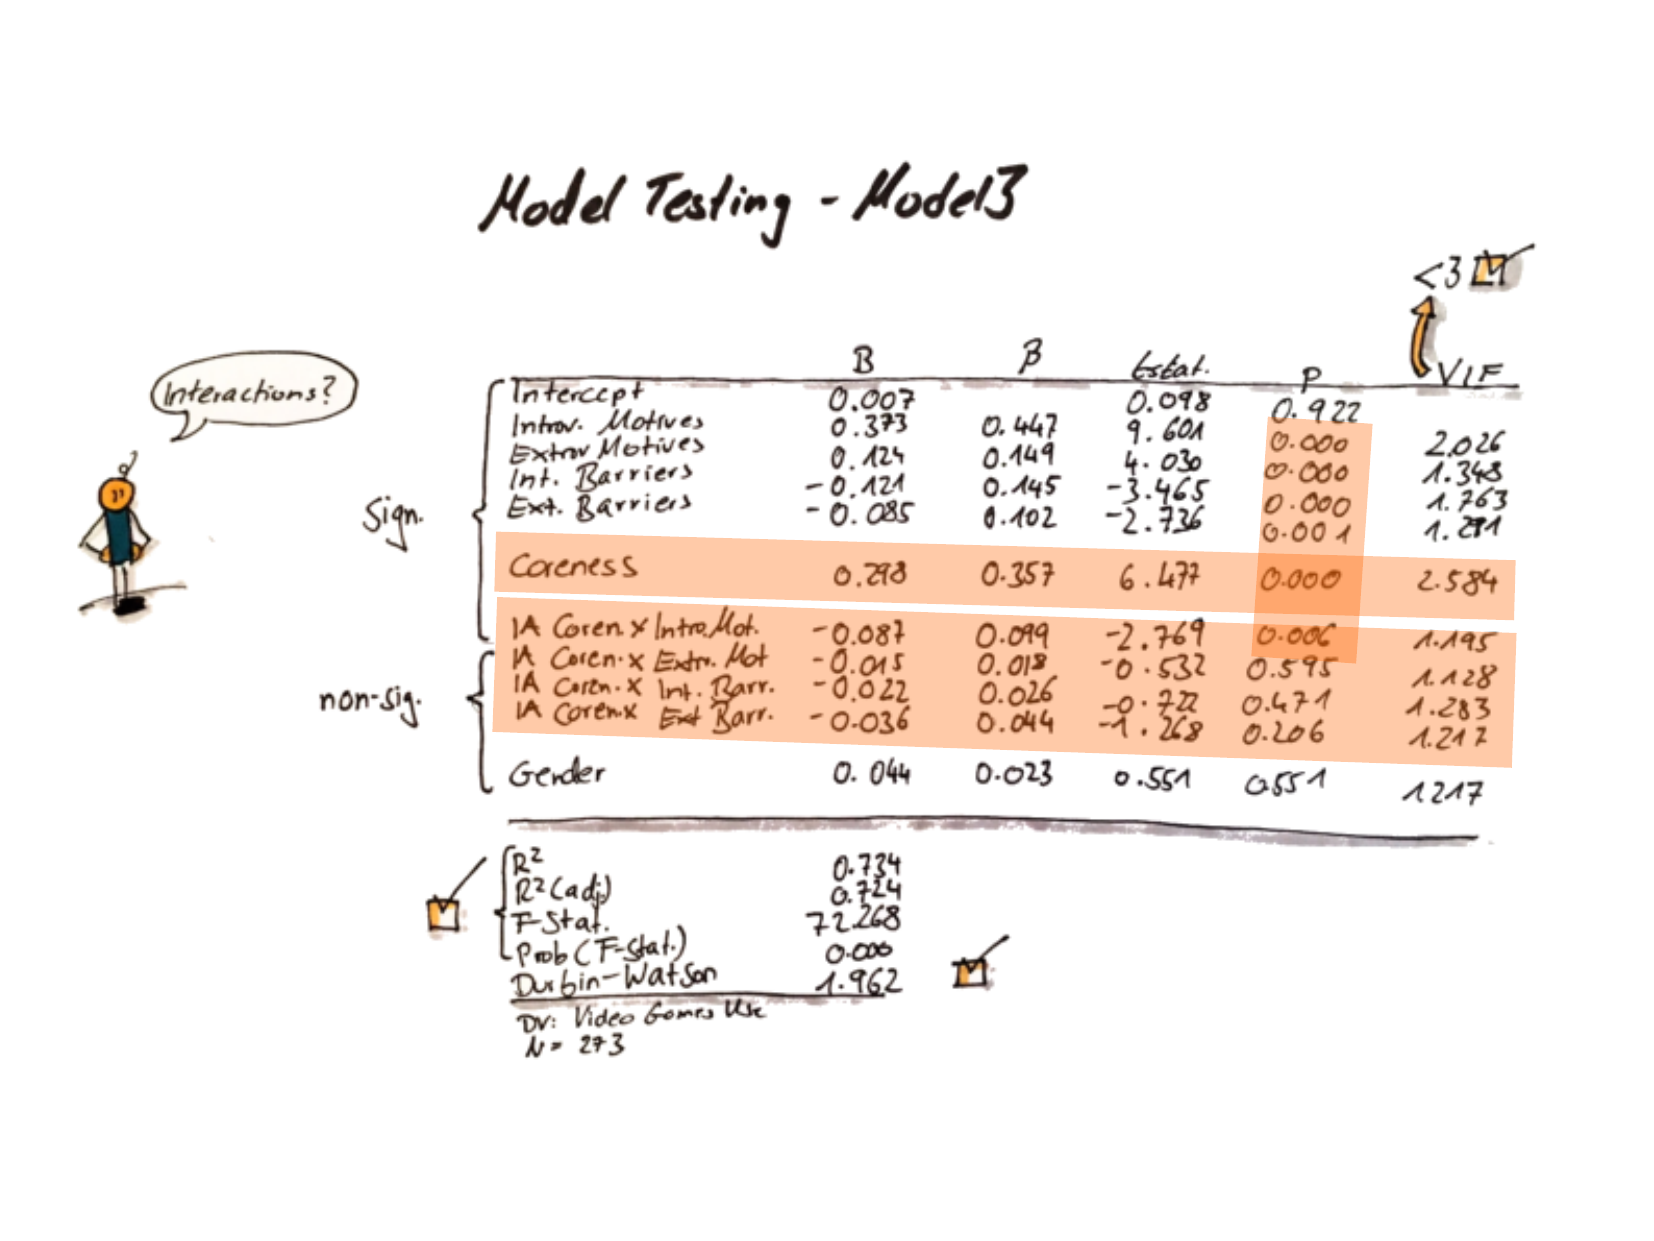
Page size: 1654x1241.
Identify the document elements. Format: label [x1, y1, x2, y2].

text_box [492, 416, 1517, 768]
picture [49, 113, 1616, 1135]
